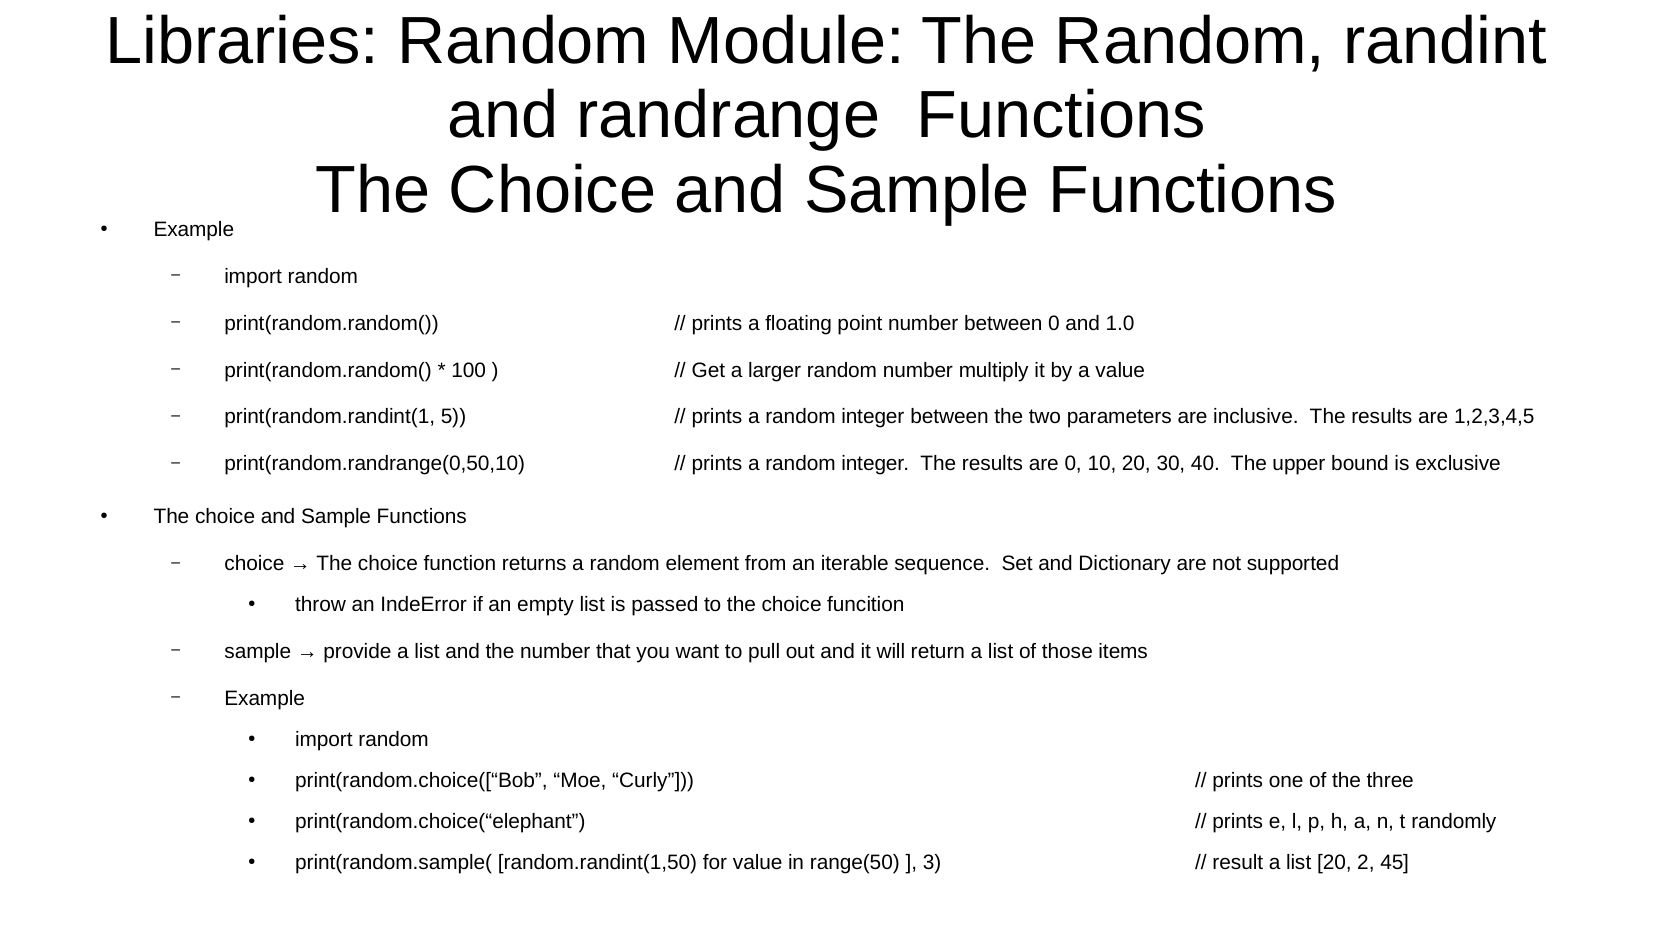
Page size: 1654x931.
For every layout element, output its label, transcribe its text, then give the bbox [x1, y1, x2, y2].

title Libraries: Random Module: The Random, randint and randrange Functions The Choice and Sample Functions [82, 2, 1571, 217]
list Example import random print(random.random()) // prints a floating point number between 0 and 1.0 print(random.random() * 100 ) // Get a larger random number multiply it by a value print(random.randint(1, 5)) // prints a random integer between the two parameters are inclusive. The results are 1,2,3,4,5 print(random.randrange(0,50,10) // prints a random integer. The results are 0, 10, 20, 30, 40. The upper bound is exclusive The choice and Sample Functions choice → The choice function returns a random element from an iterable sequence. Set and Dictionary are not supported throw an IndeError if an empty list is passed to the choice funcition sample → provide a list and the number that you want to pull out and it will return a list of those items Example import random print(random.choice([“Bob”, “Moe, “Curly”])) // prints one of the three print(random.choice(“elephant”) // prints e, l, p, h, a, n, t randomly print(random.sample( [random.randint(1,50) for value in range(50) ], 3) // result a list [20, 2, 45] [82, 217, 1636, 916]
